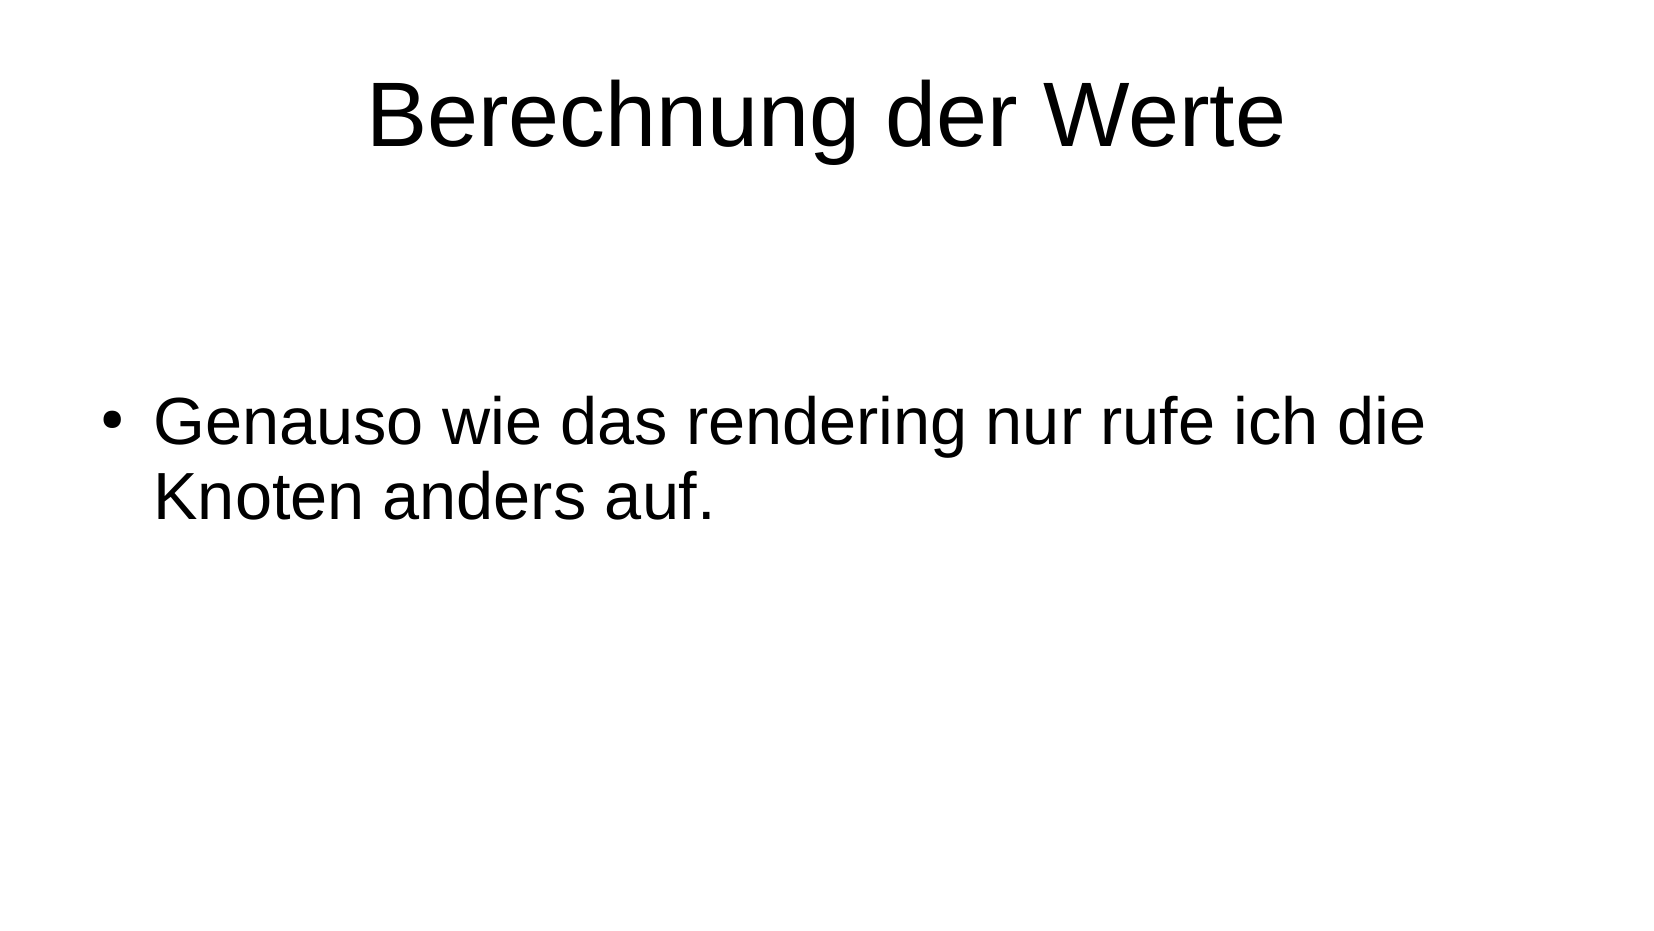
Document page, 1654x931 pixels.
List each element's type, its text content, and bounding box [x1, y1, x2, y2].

title Berechnung der Werte [82, 37, 1571, 193]
list Genauso wie das rendering nur rufe ich die Knoten anders auf. [82, 383, 1571, 758]
